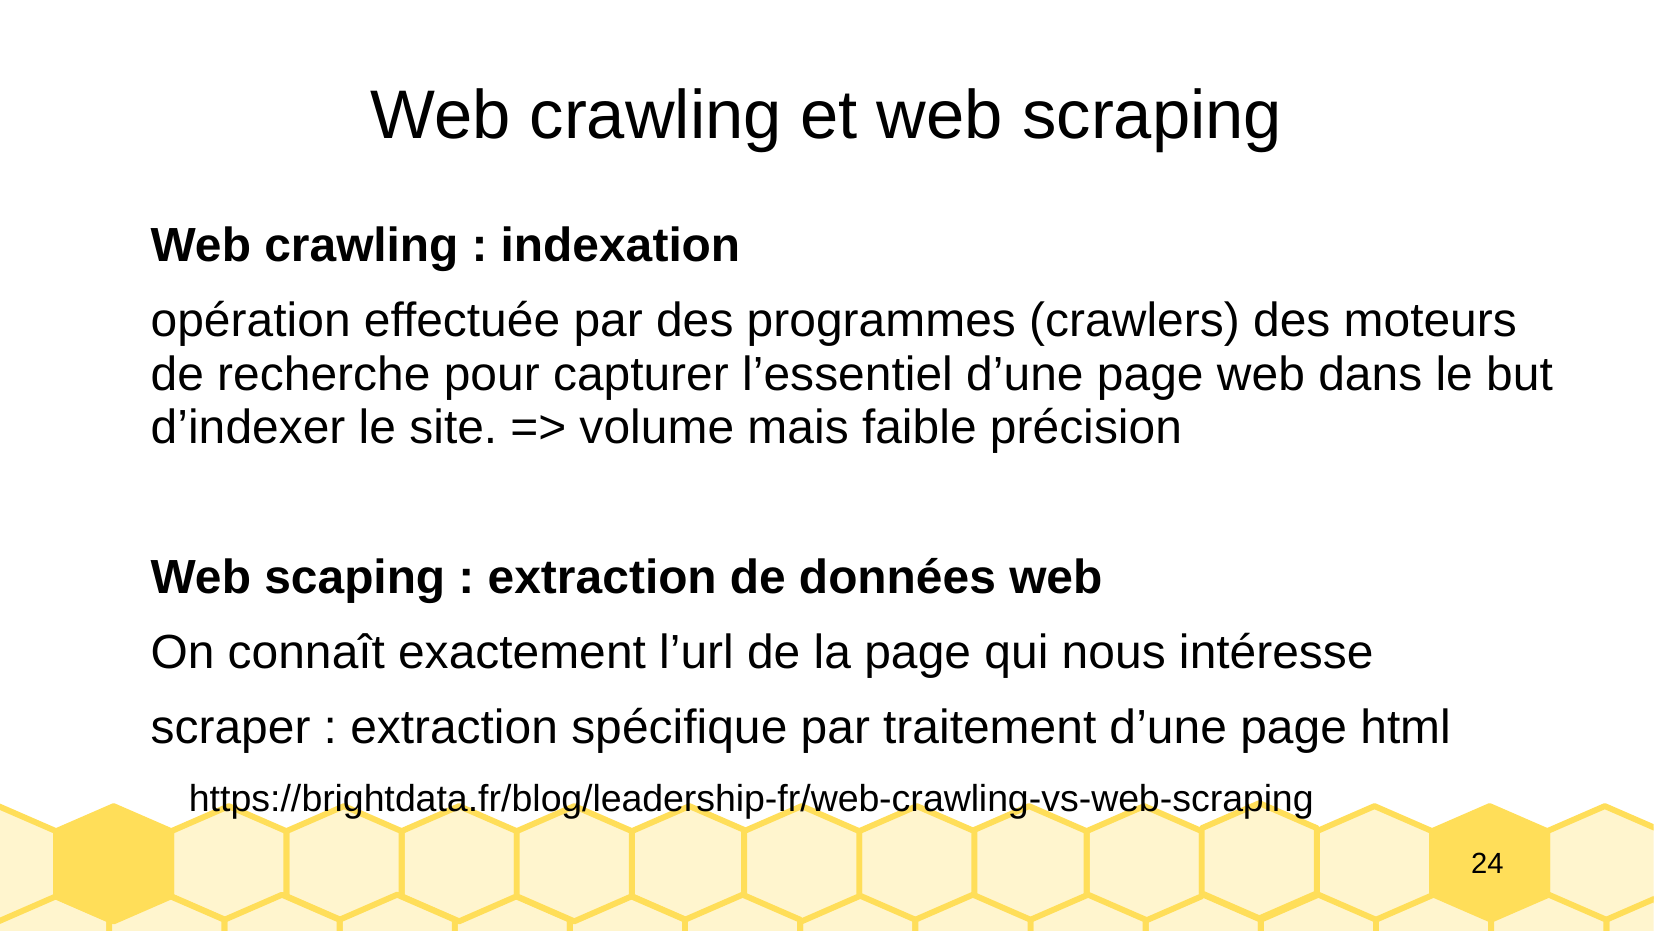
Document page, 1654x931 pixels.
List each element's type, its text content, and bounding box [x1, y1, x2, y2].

list Web crawling : indexation opération effectuée par des programmes (crawlers) des moteurs de recherche pour capturer l’essentiel d’une page web dans le but d’indexer le site. => volume mais faible précision Web scaping : extraction de données web On connaît exactement l’url de la page qui nous intéresse scraper : extraction spécifique par traitement d’une page html [82, 217, 1571, 758]
text_box https://brightdata.fr/blog/leadership-fr/web-crawling-vs-web-scraping [174, 770, 1329, 827]
title Web crawling et web scraping [82, 37, 1571, 193]
